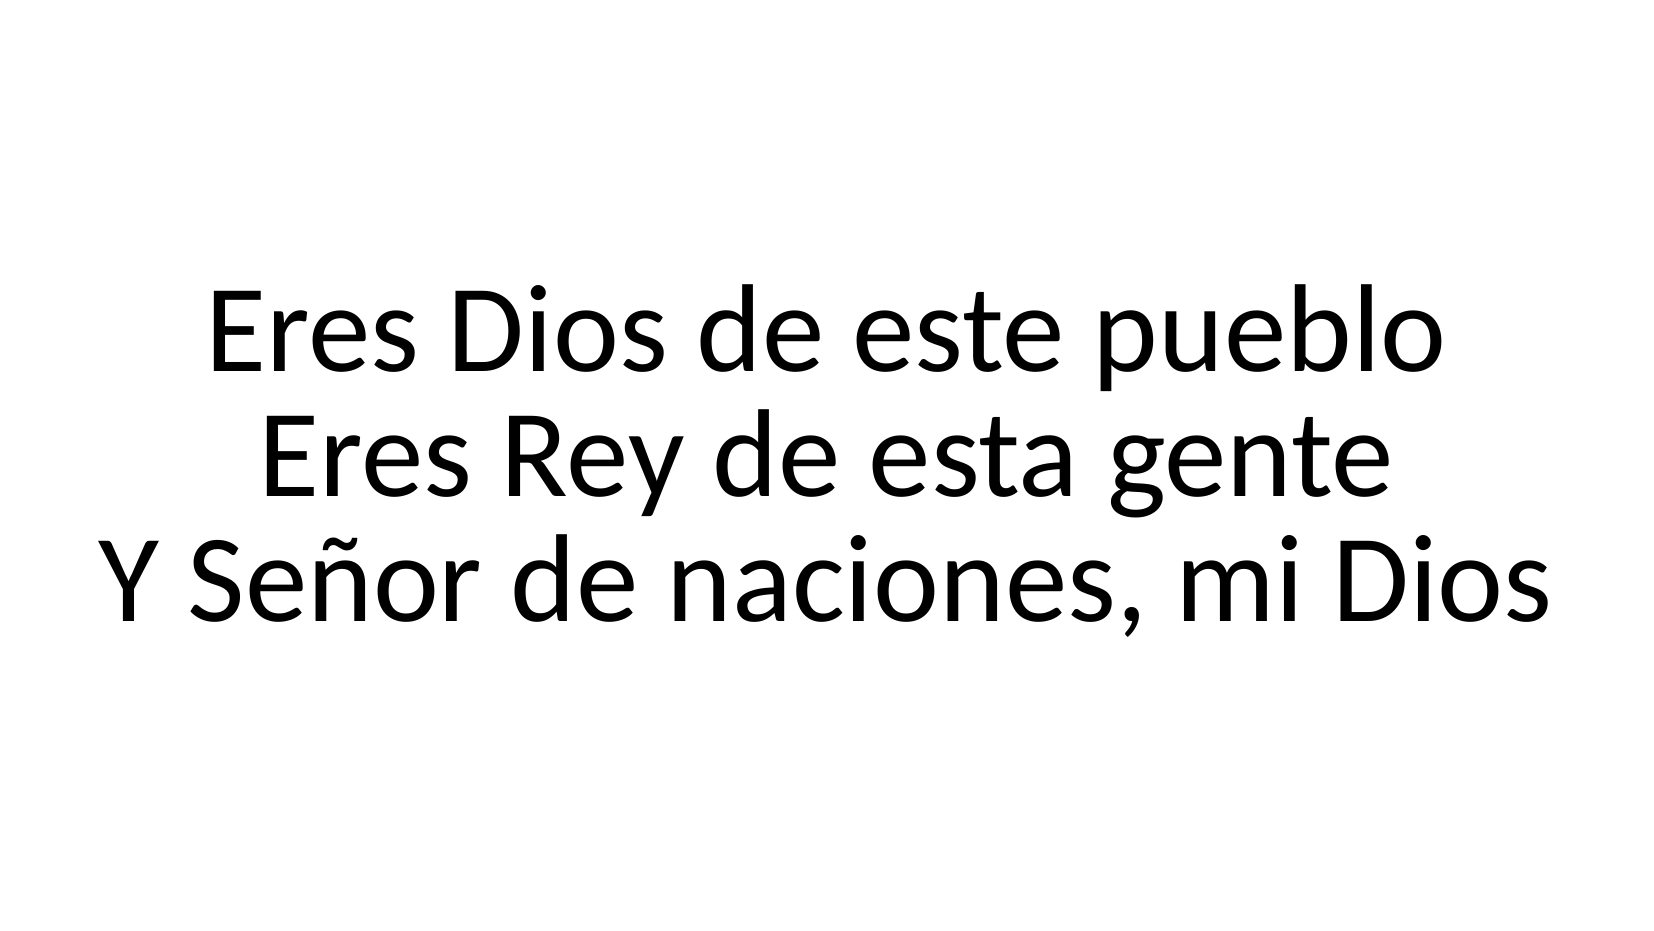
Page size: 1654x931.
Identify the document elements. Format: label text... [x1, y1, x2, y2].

title Eres Dios de este pueblo Eres Rey de esta gente Y Señor de naciones, mi Dios [0, 0, 1654, 931]
